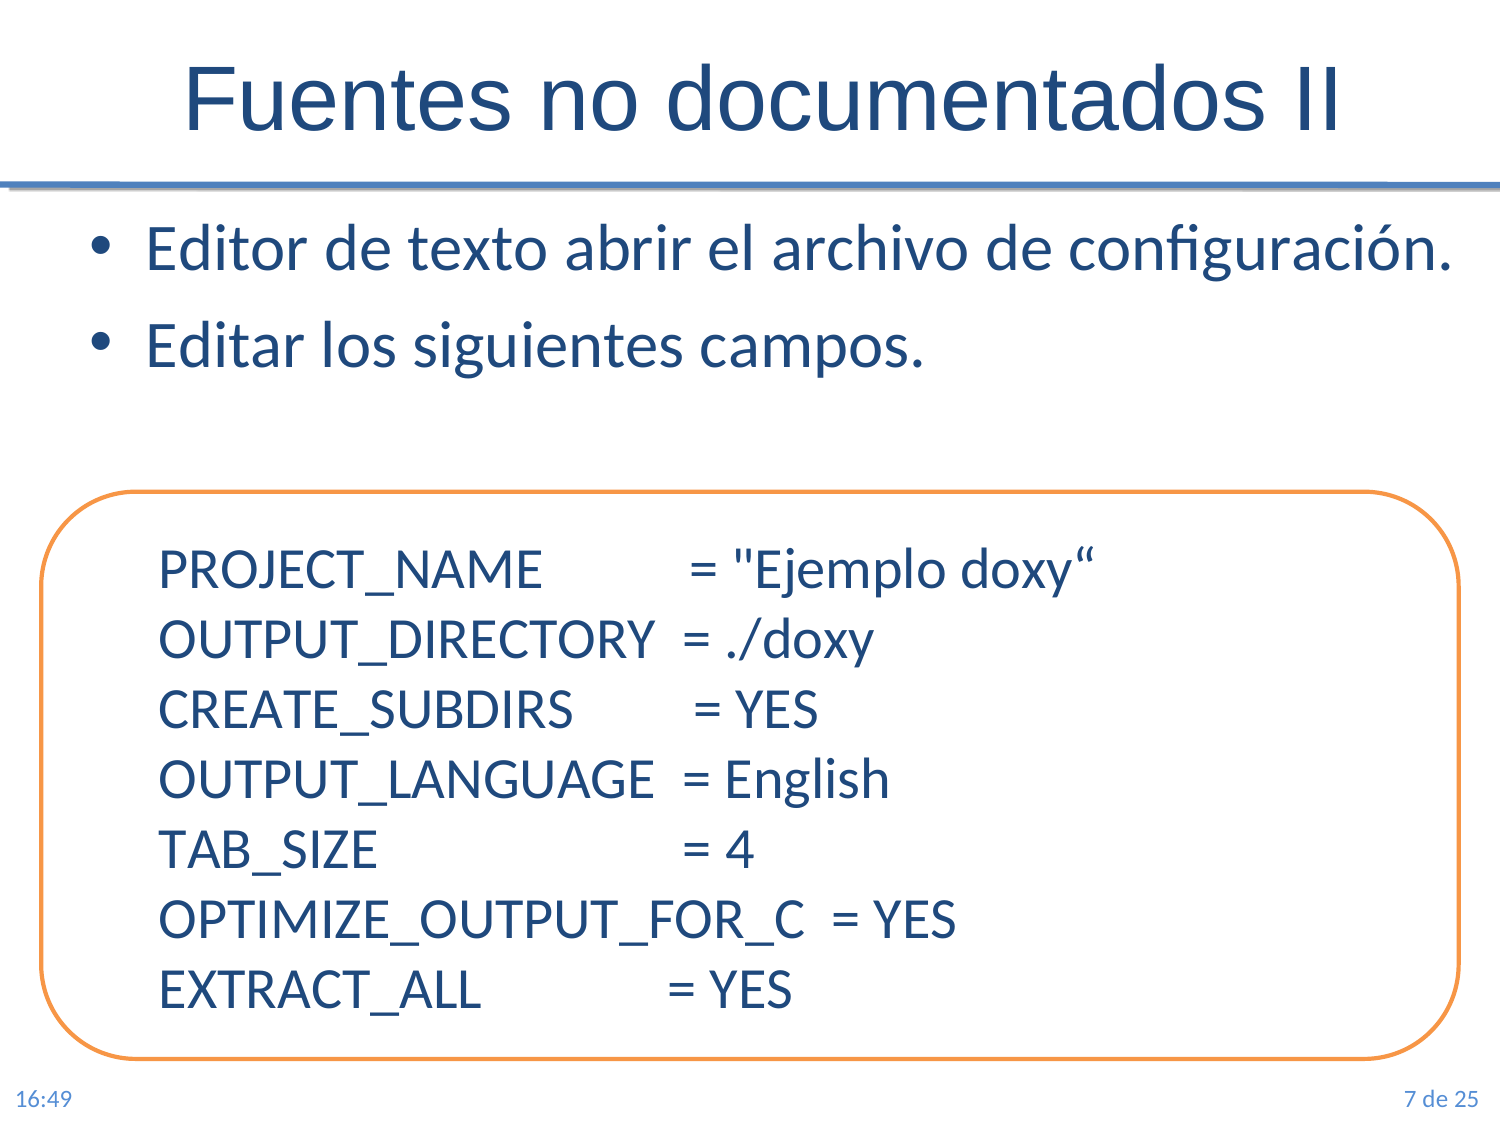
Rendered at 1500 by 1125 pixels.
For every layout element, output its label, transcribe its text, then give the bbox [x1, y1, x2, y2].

text_box Fuentes no documentados II [88, 0, 1439, 181]
text_box <number> de 25 [1352, 1070, 1500, 1125]
text_box PROJECT_NAME = "Ejemplo doxy“ OUTPUT_DIRECTORY = ./doxy CREATE_SUBDIRS = YES OUTPUT_LANGUAGE = English TAB_SIZE = 4 OPTIMIZE_OUTPUT_FOR_C = YES EXTRACT_ALL = YES [41, 491, 1459, 1059]
text_box Editor de texto abrir el archivo de configuración. Editar los siguientes campos. [75, 196, 1471, 1012]
text_box 16:49 [0, 1070, 124, 1125]
